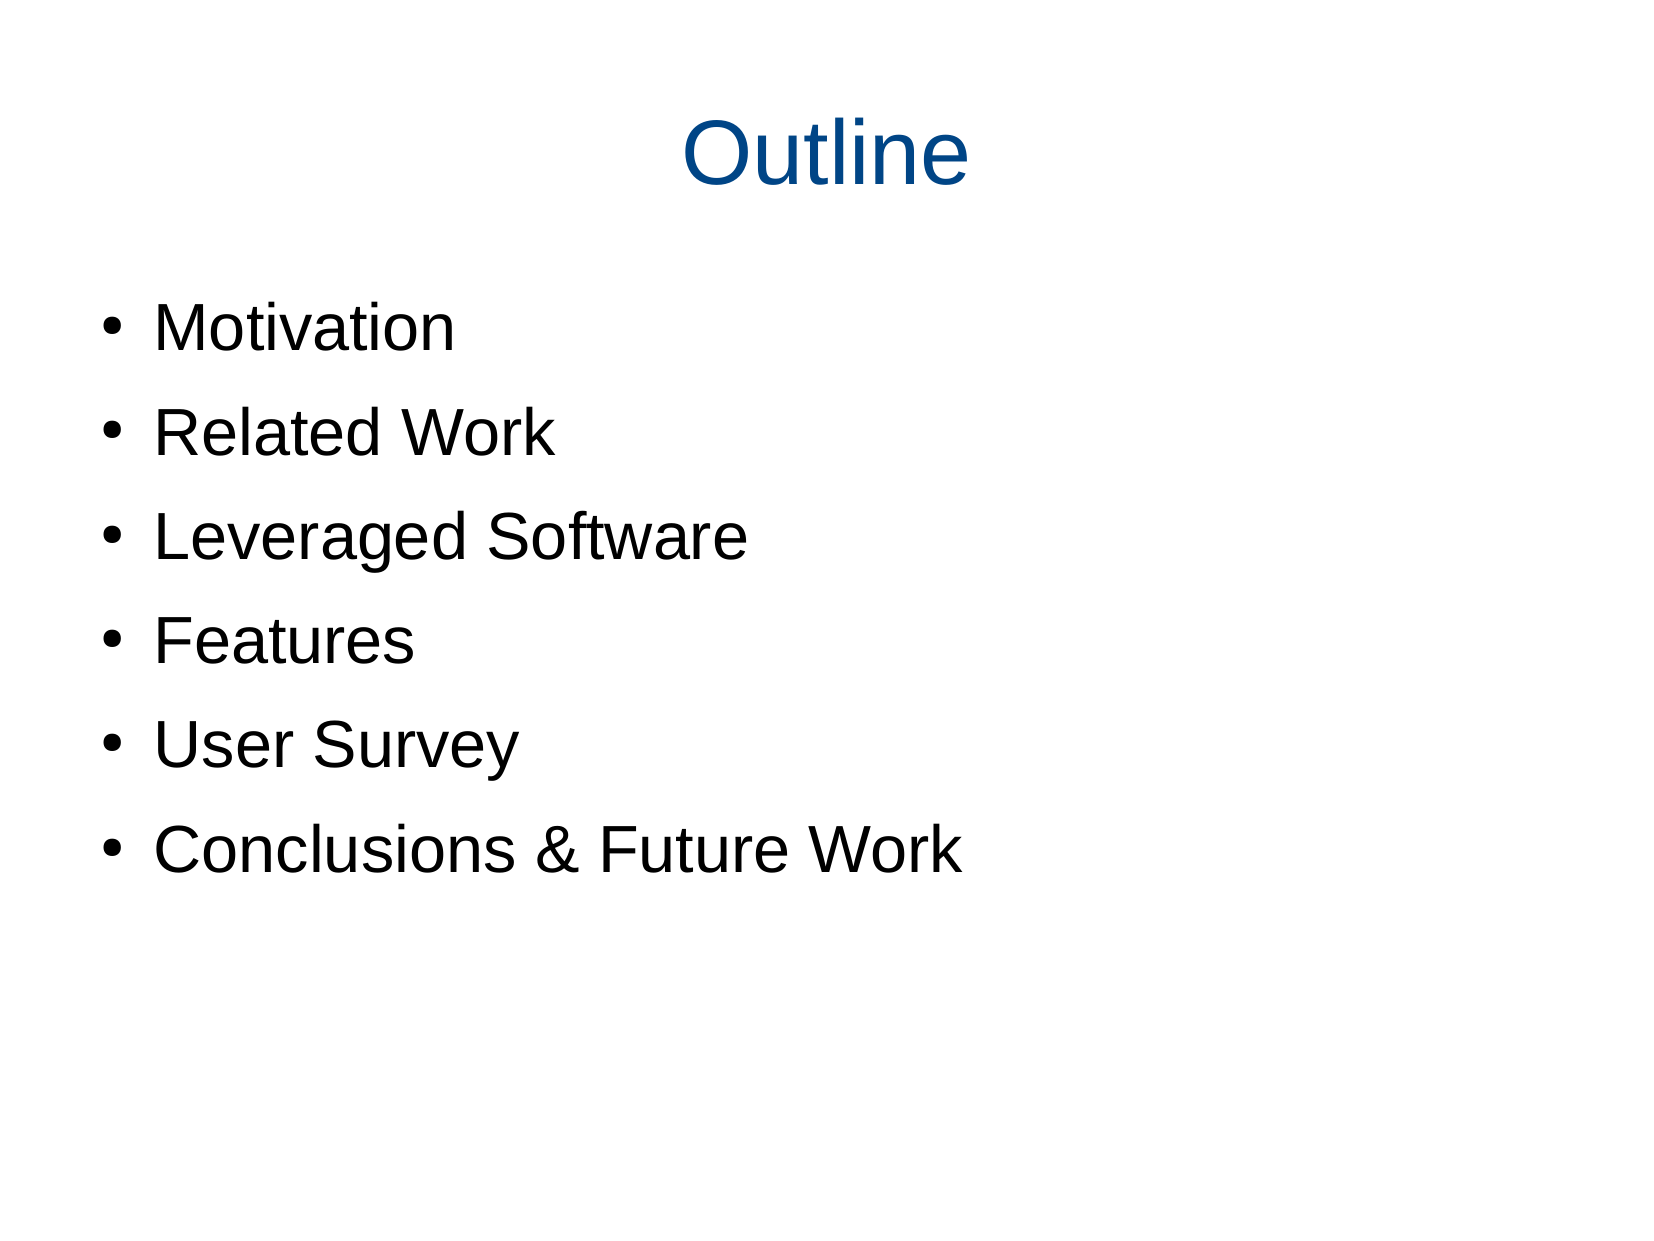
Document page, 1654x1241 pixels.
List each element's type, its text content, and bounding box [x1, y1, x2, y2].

list Motivation Related Work Leveraged Software Features User Survey Conclusions & Future Work [82, 290, 1571, 1109]
title Outline [82, 49, 1571, 257]
